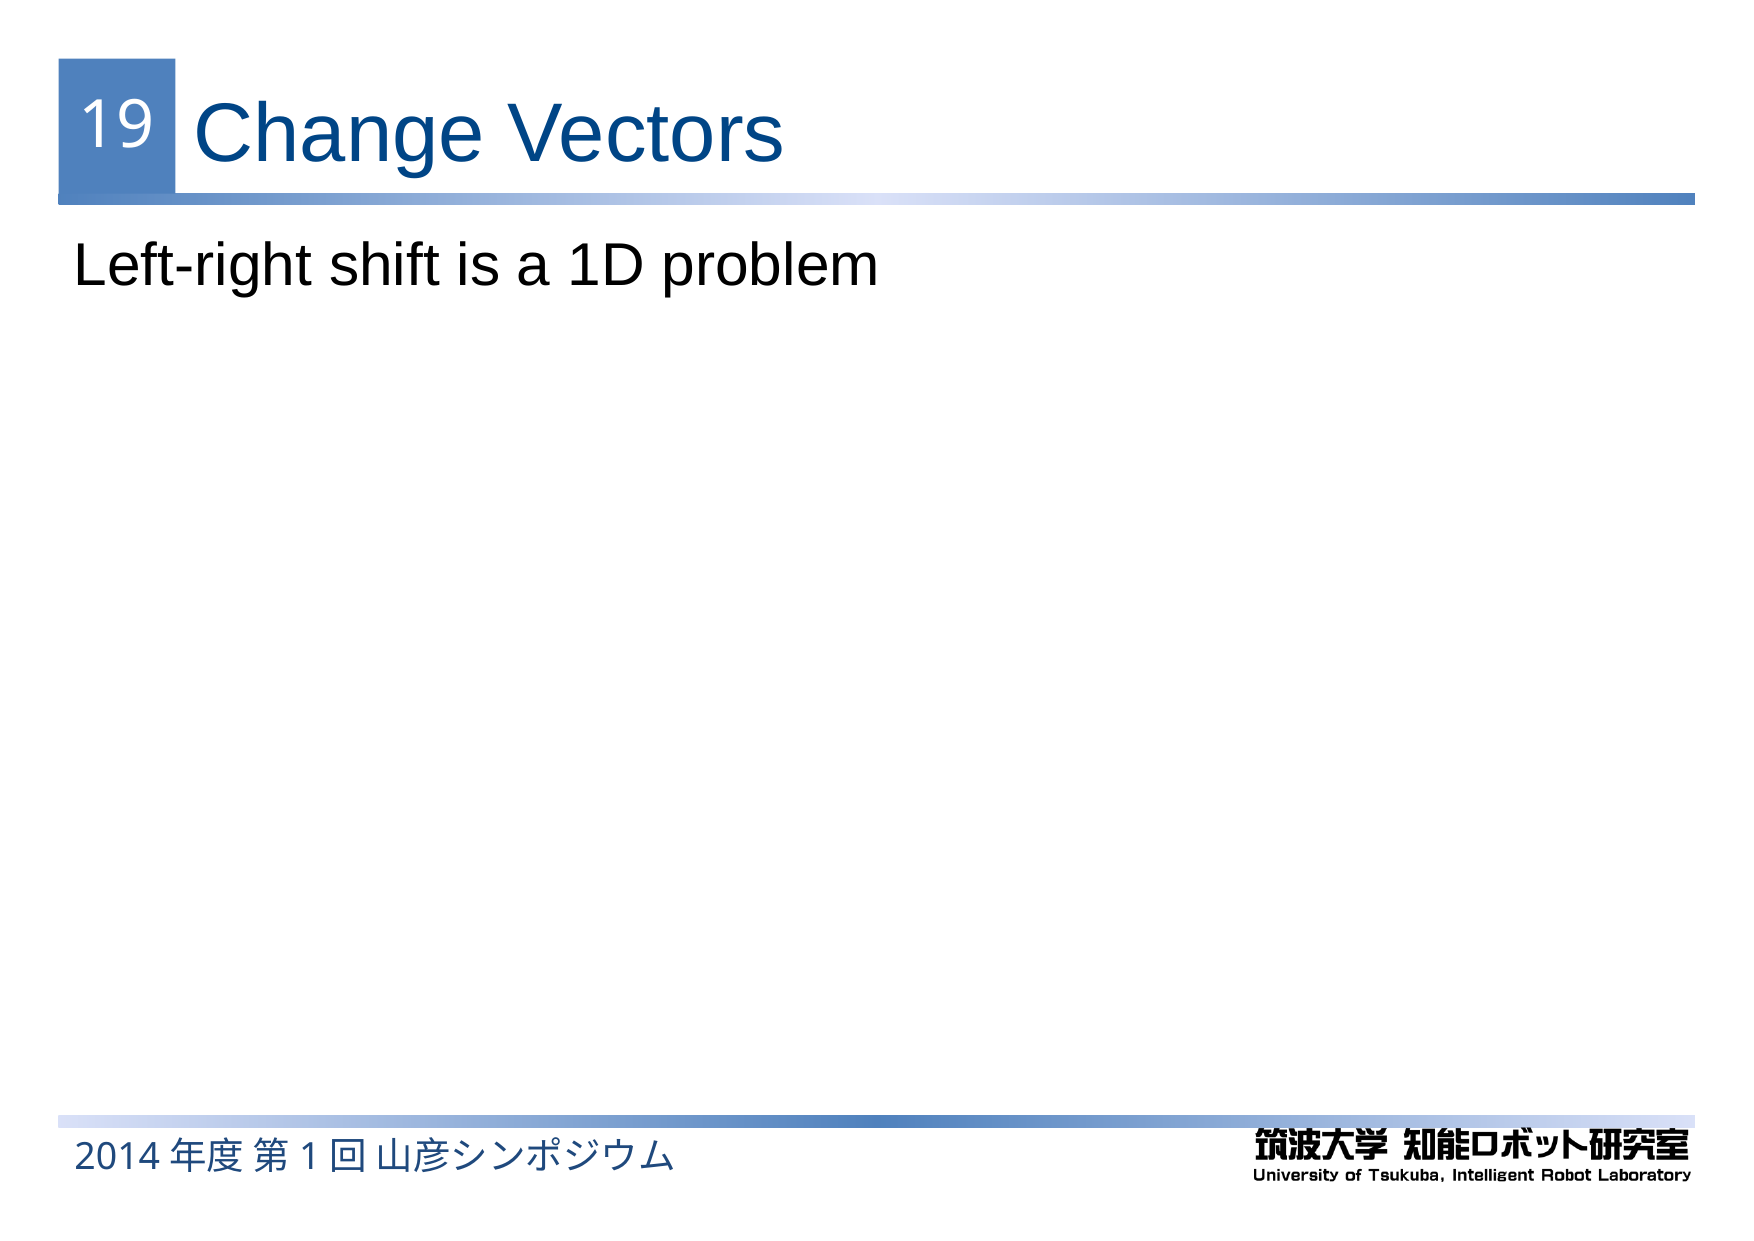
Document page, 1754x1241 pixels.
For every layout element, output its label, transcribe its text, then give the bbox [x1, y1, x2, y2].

title Change Vectors [193, 61, 1651, 205]
text_box Left-right shift is a 1D problem [58, 223, 1696, 307]
picture [1252, 1127, 1691, 1182]
